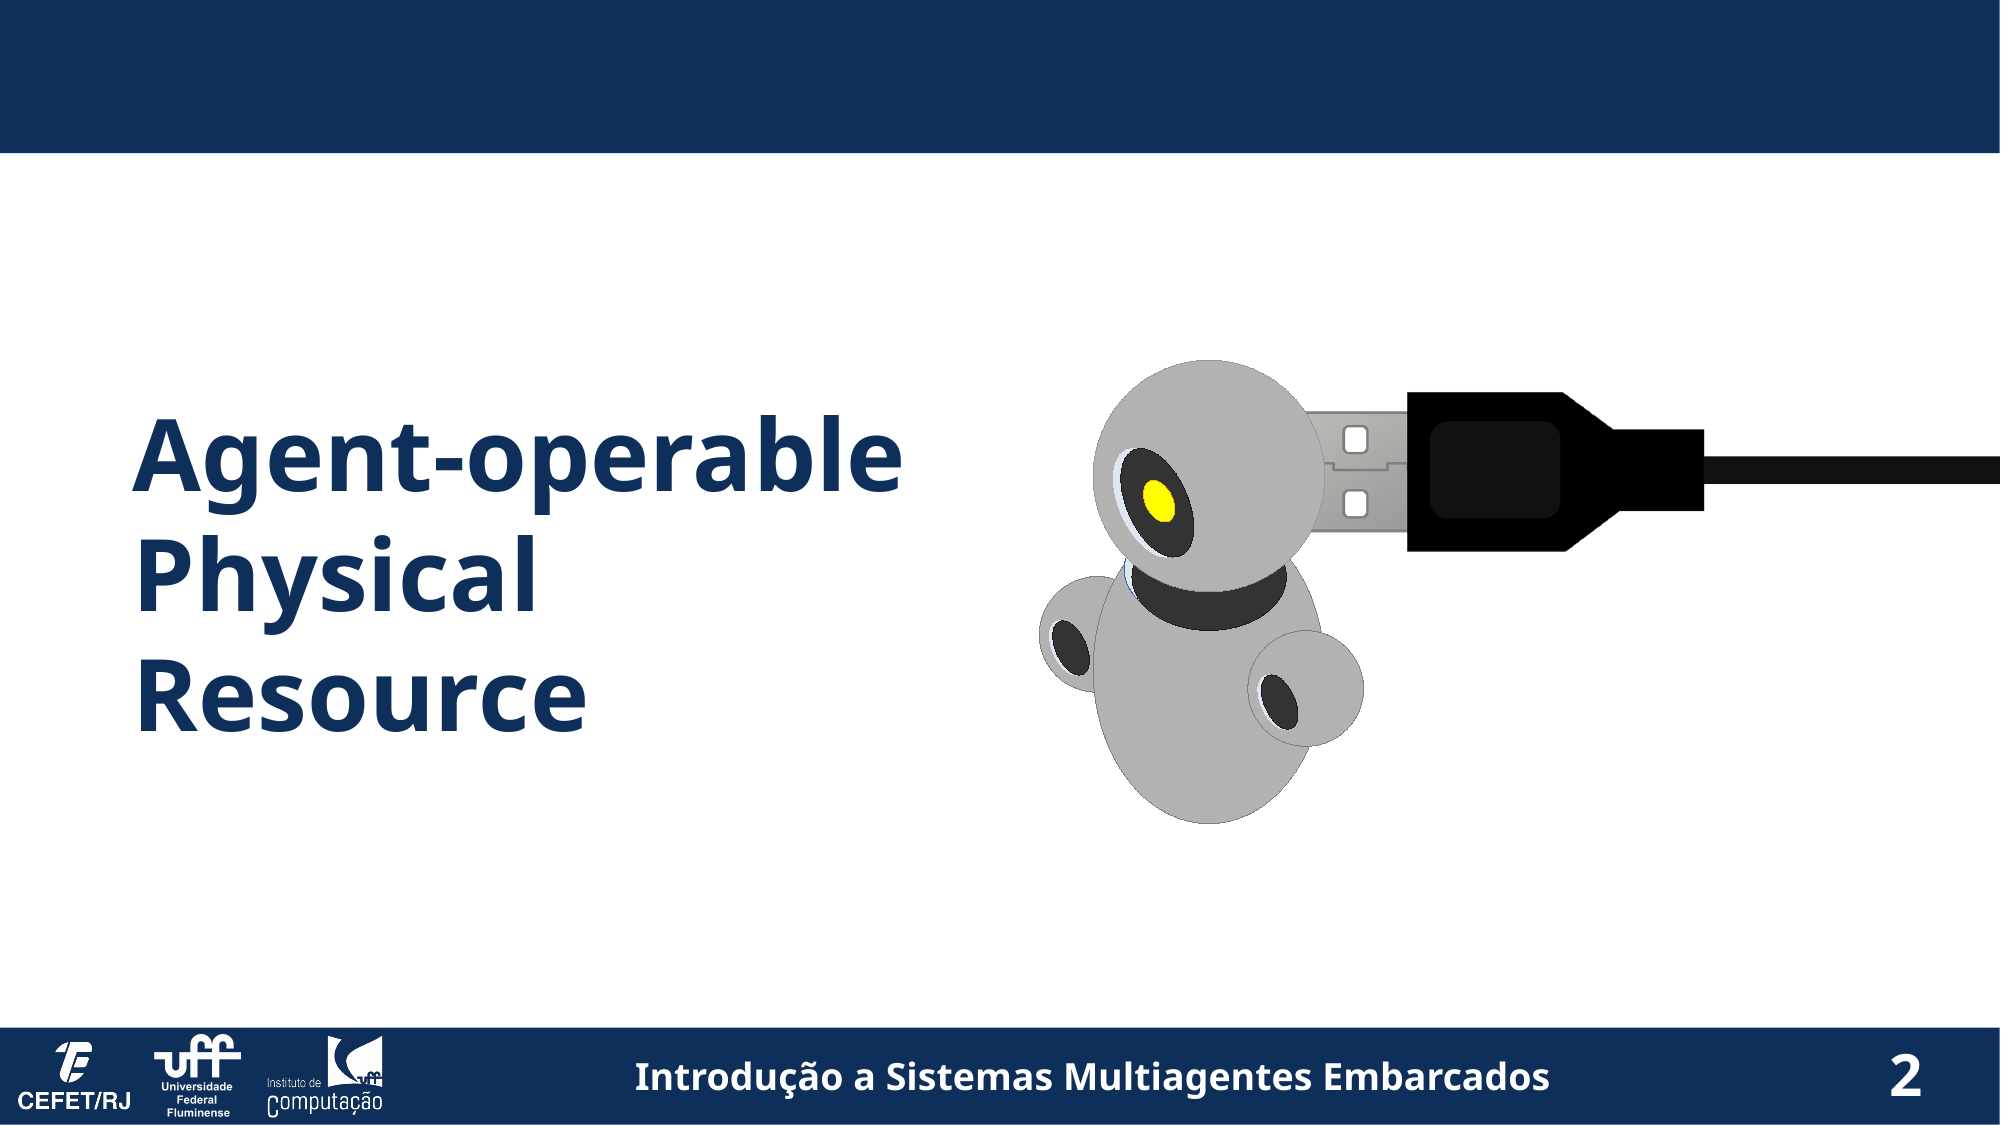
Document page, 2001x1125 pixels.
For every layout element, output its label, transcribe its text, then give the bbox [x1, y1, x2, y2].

picture [18, 1021, 130, 1125]
picture [1295, 295, 2000, 648]
picture [153, 1033, 242, 1122]
text_box Agent-operable Physical Resource [118, 383, 1004, 759]
picture [265, 1033, 384, 1118]
text_box [1039, 360, 1364, 824]
